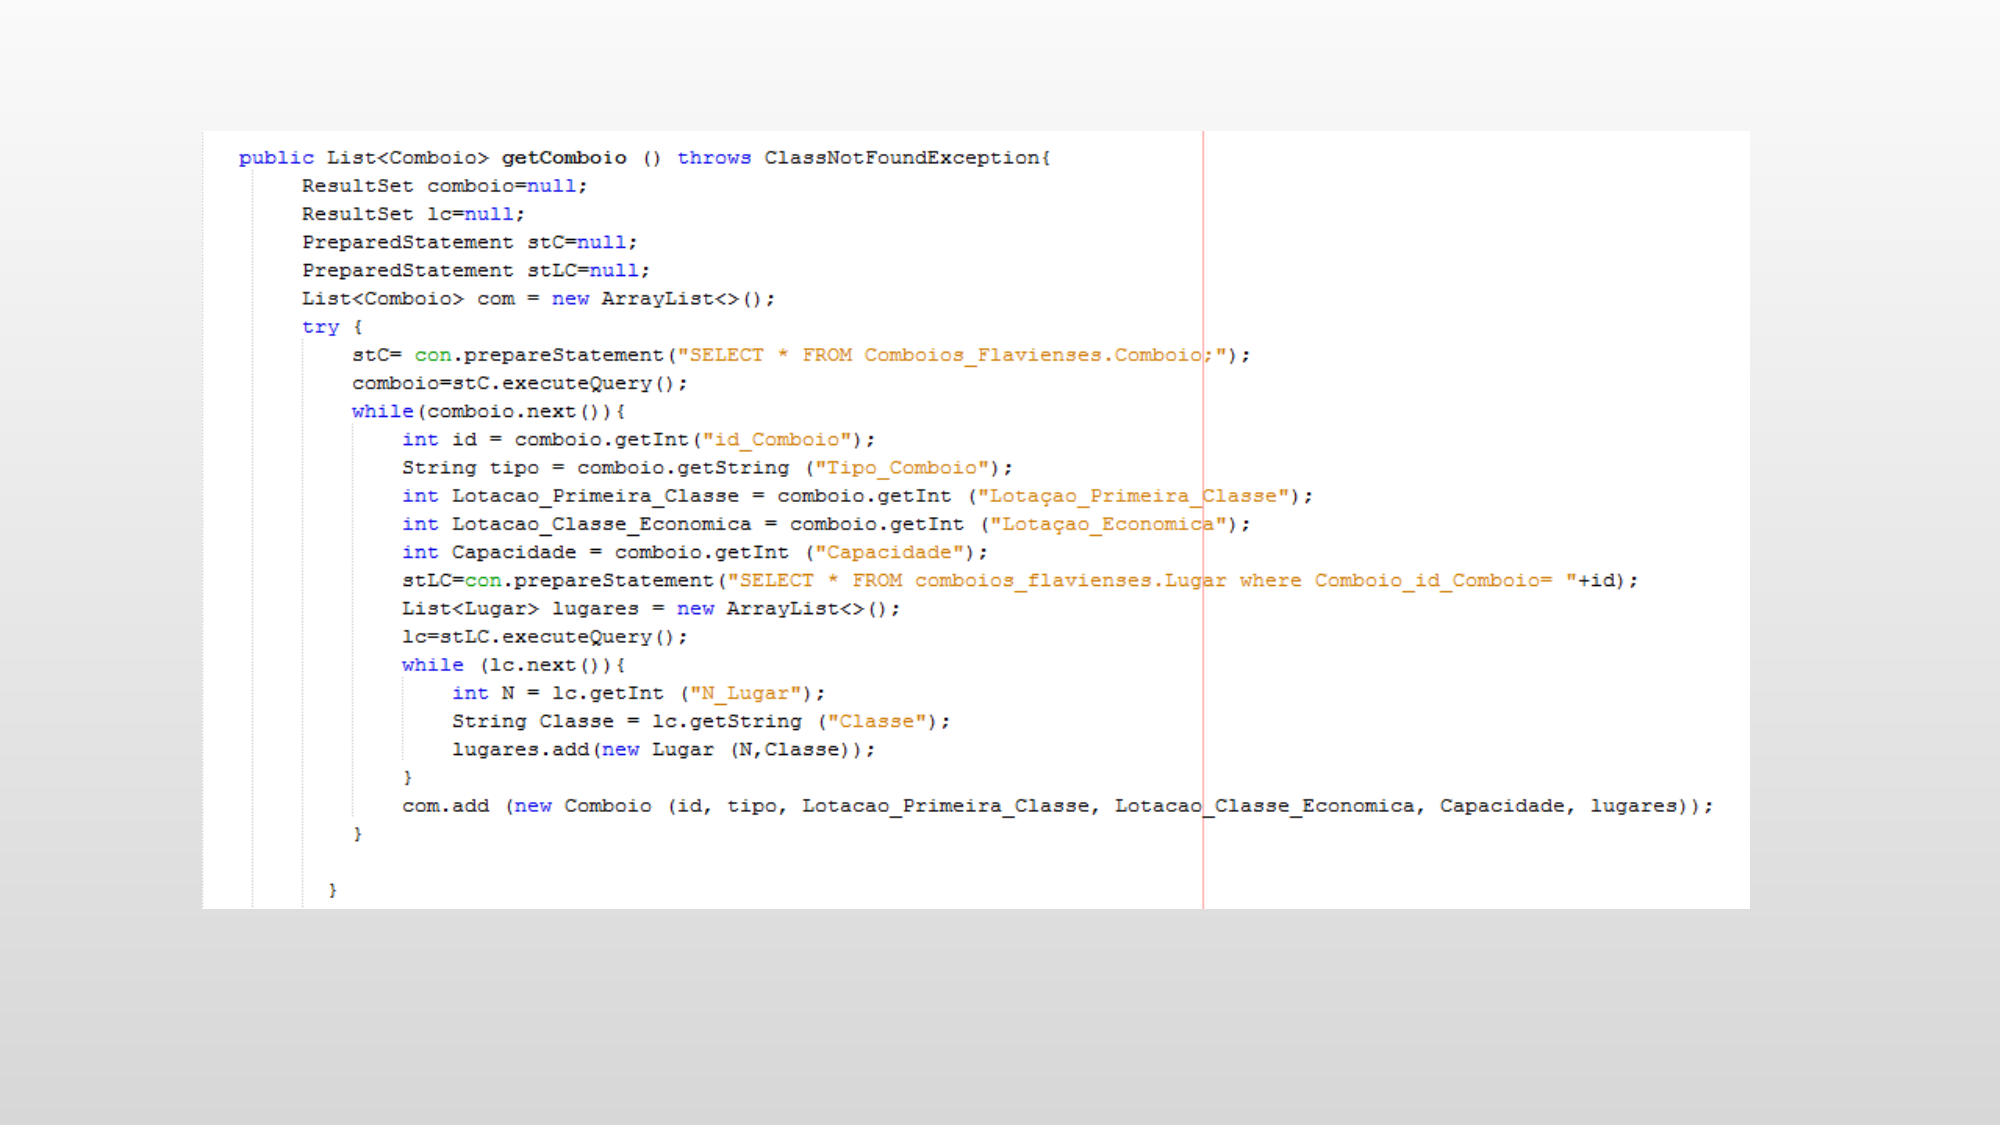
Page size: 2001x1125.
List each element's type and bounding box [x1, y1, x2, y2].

picture [202, 131, 1750, 909]
